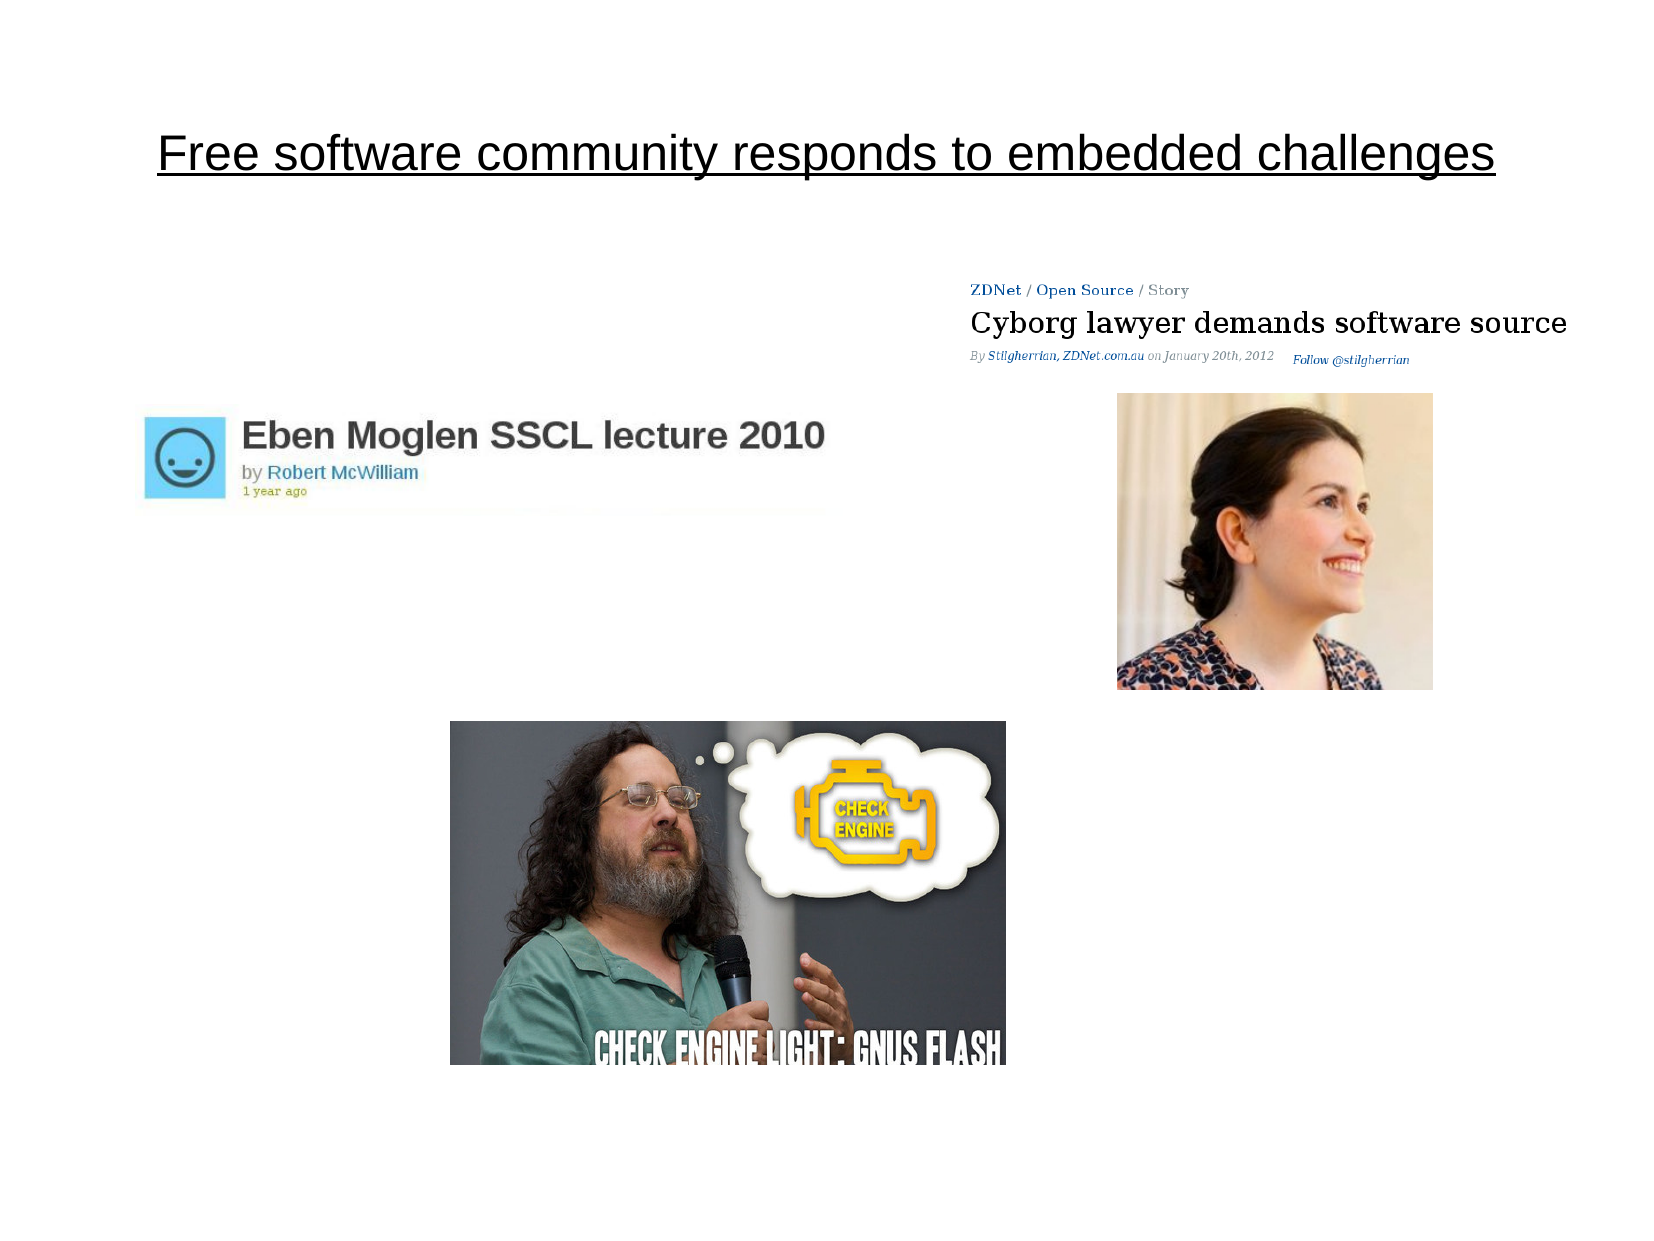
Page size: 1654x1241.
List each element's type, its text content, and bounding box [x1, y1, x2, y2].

title Free software community responds to embedded challenges [82, 49, 1571, 257]
picture [960, 271, 1591, 377]
picture [450, 721, 1006, 1066]
picture [135, 404, 848, 517]
picture [1117, 393, 1433, 691]
